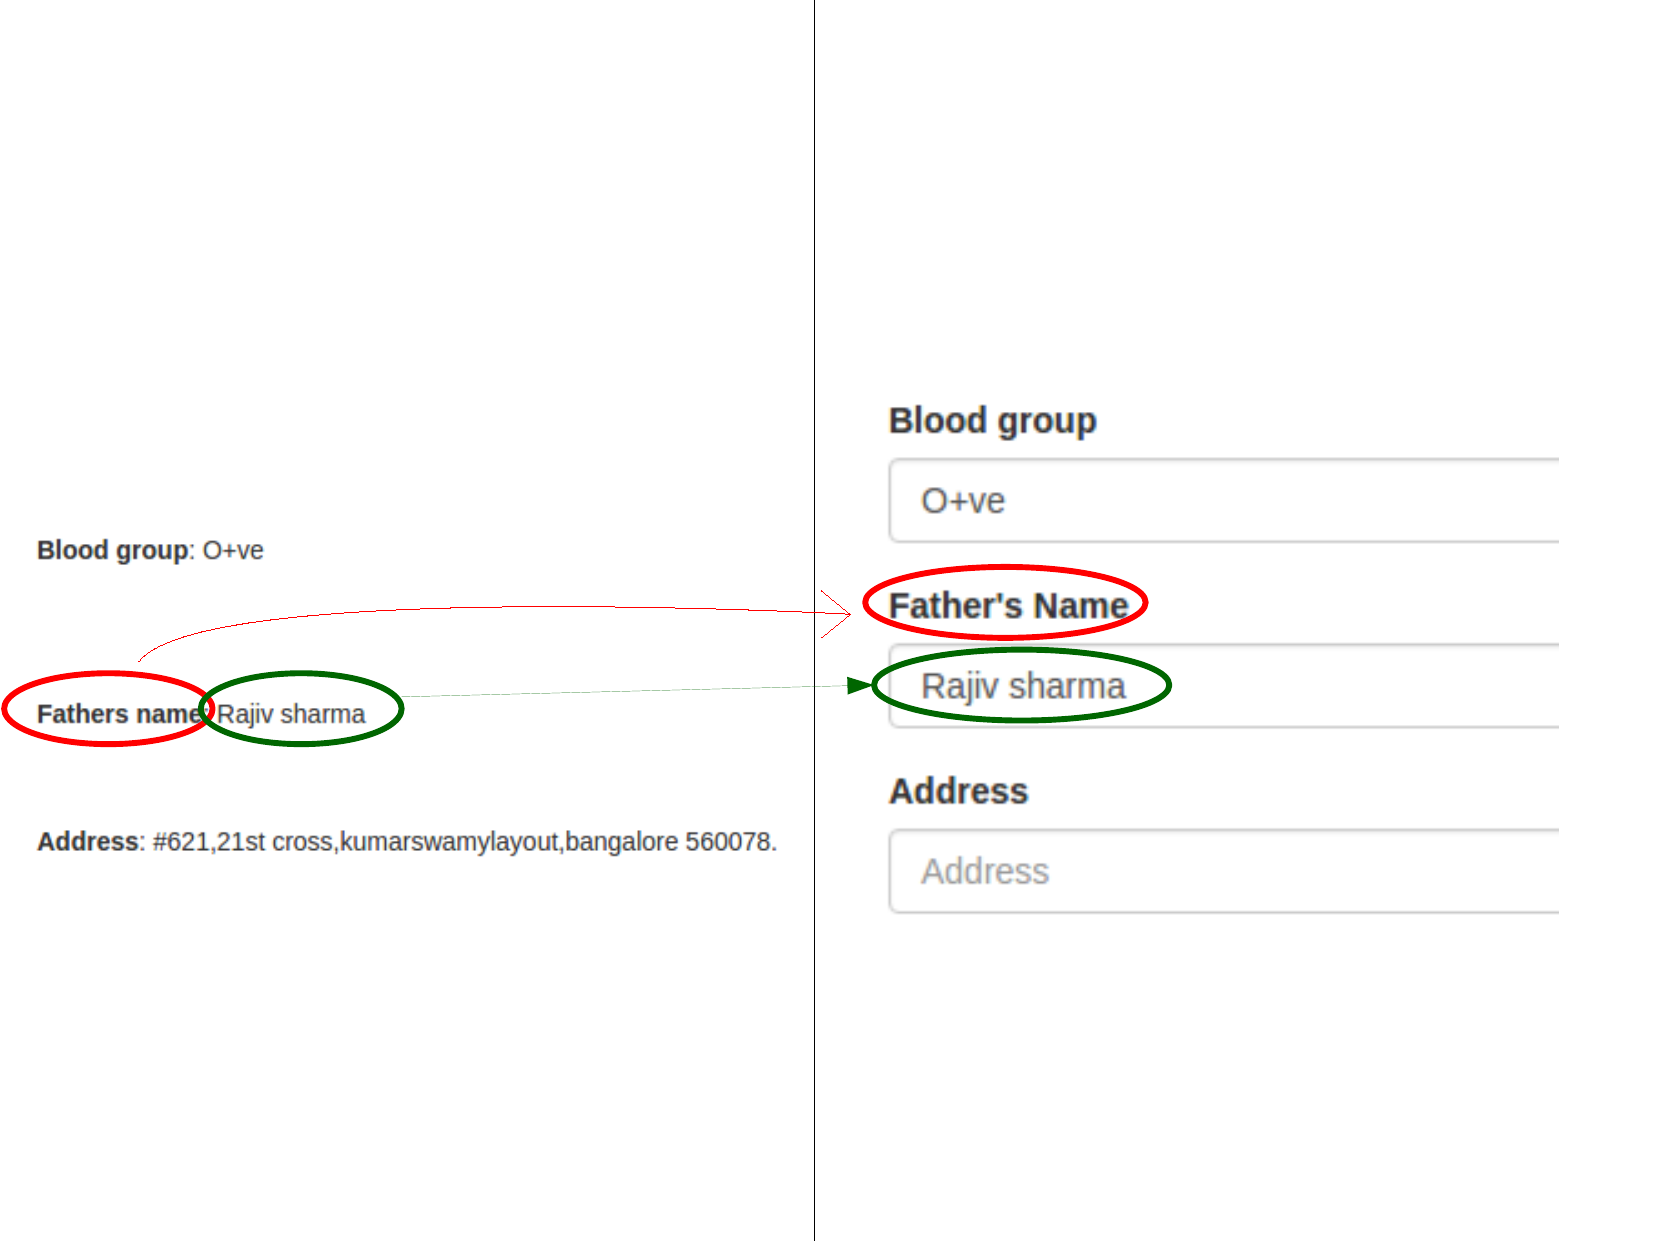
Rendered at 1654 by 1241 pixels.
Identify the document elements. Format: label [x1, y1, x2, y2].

text_box [865, 566, 1146, 638]
picture [20, 507, 792, 875]
picture [850, 377, 1559, 922]
text_box [4, 673, 402, 745]
text_box [874, 649, 1170, 721]
